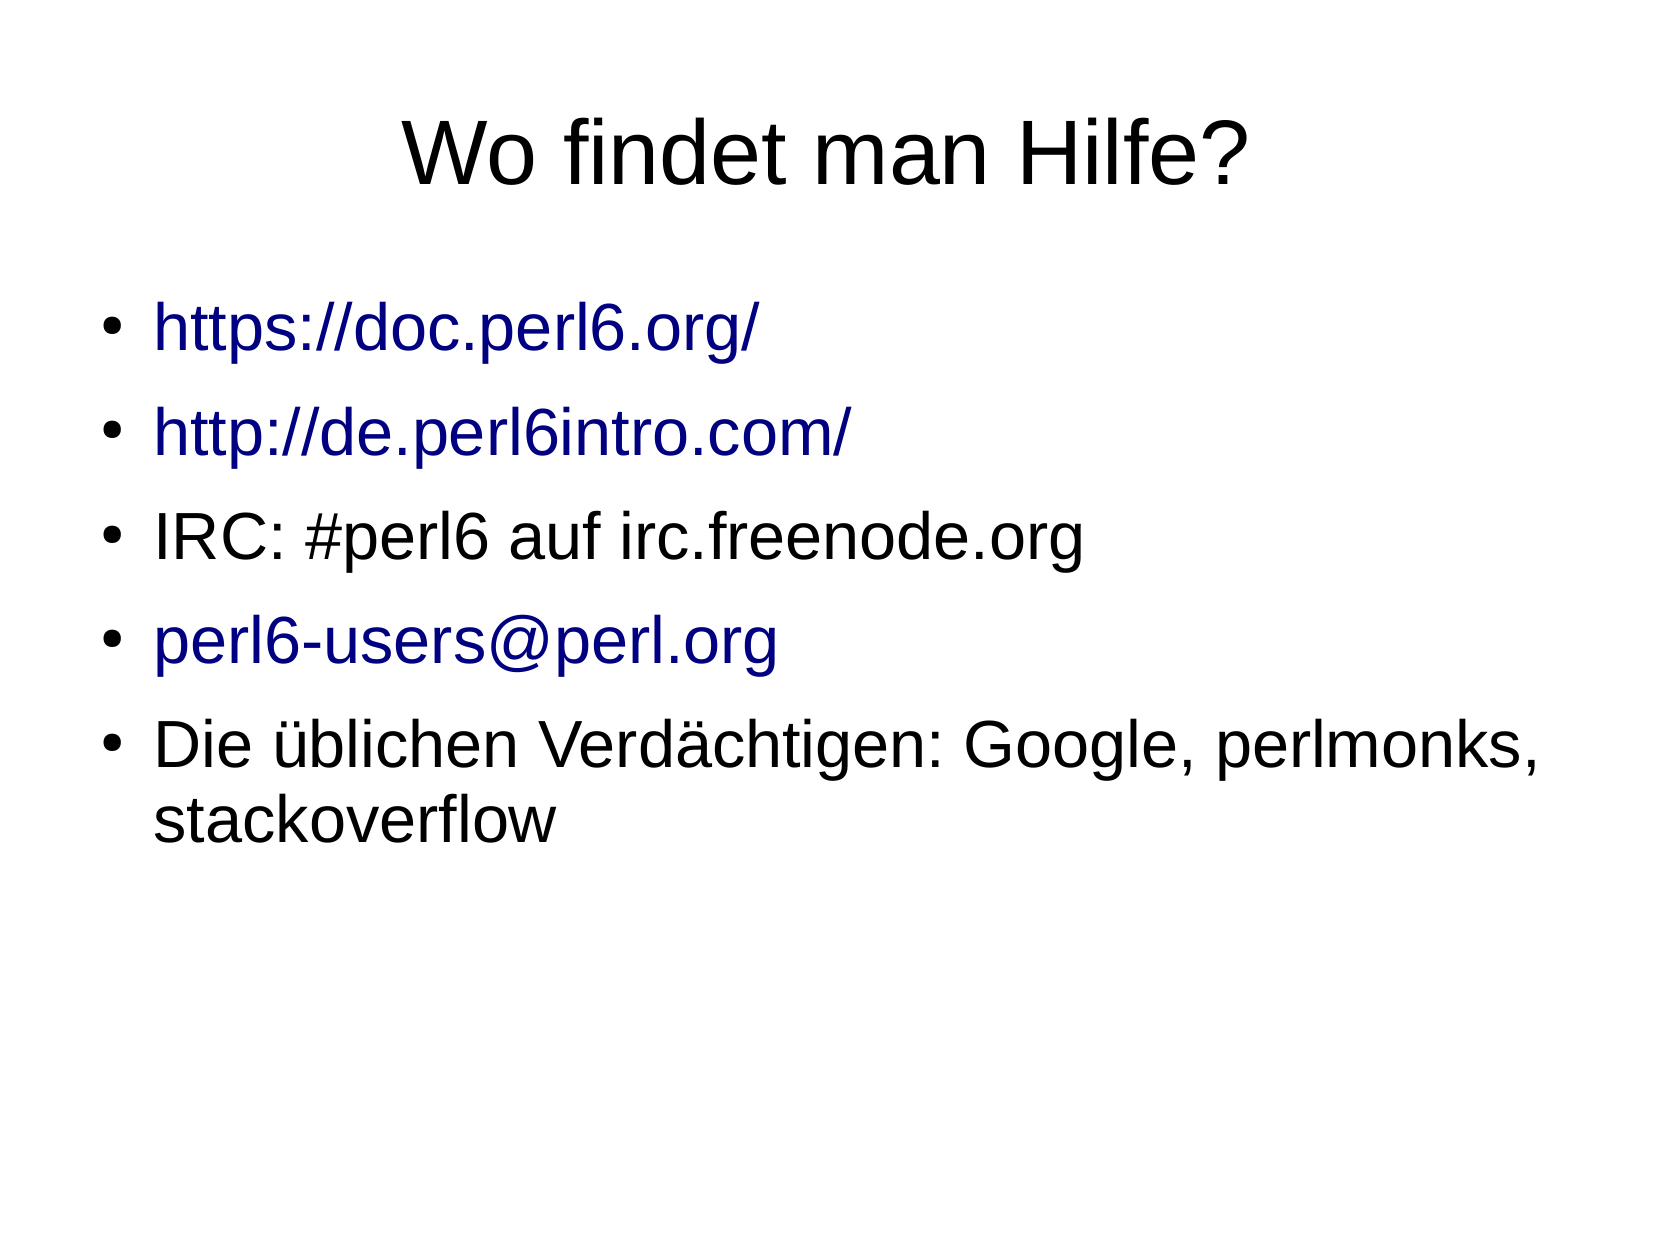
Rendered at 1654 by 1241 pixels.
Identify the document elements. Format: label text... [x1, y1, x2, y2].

title Wo findet man Hilfe? [82, 49, 1571, 257]
list https://doc.perl6.org/ http://de.perl6intro.com/ IRC: #perl6 auf irc.freenode.org perl6-users@perl.org Die üblichen Verdächtigen: Google, perlmonks, stackoverflow [82, 290, 1571, 1010]
